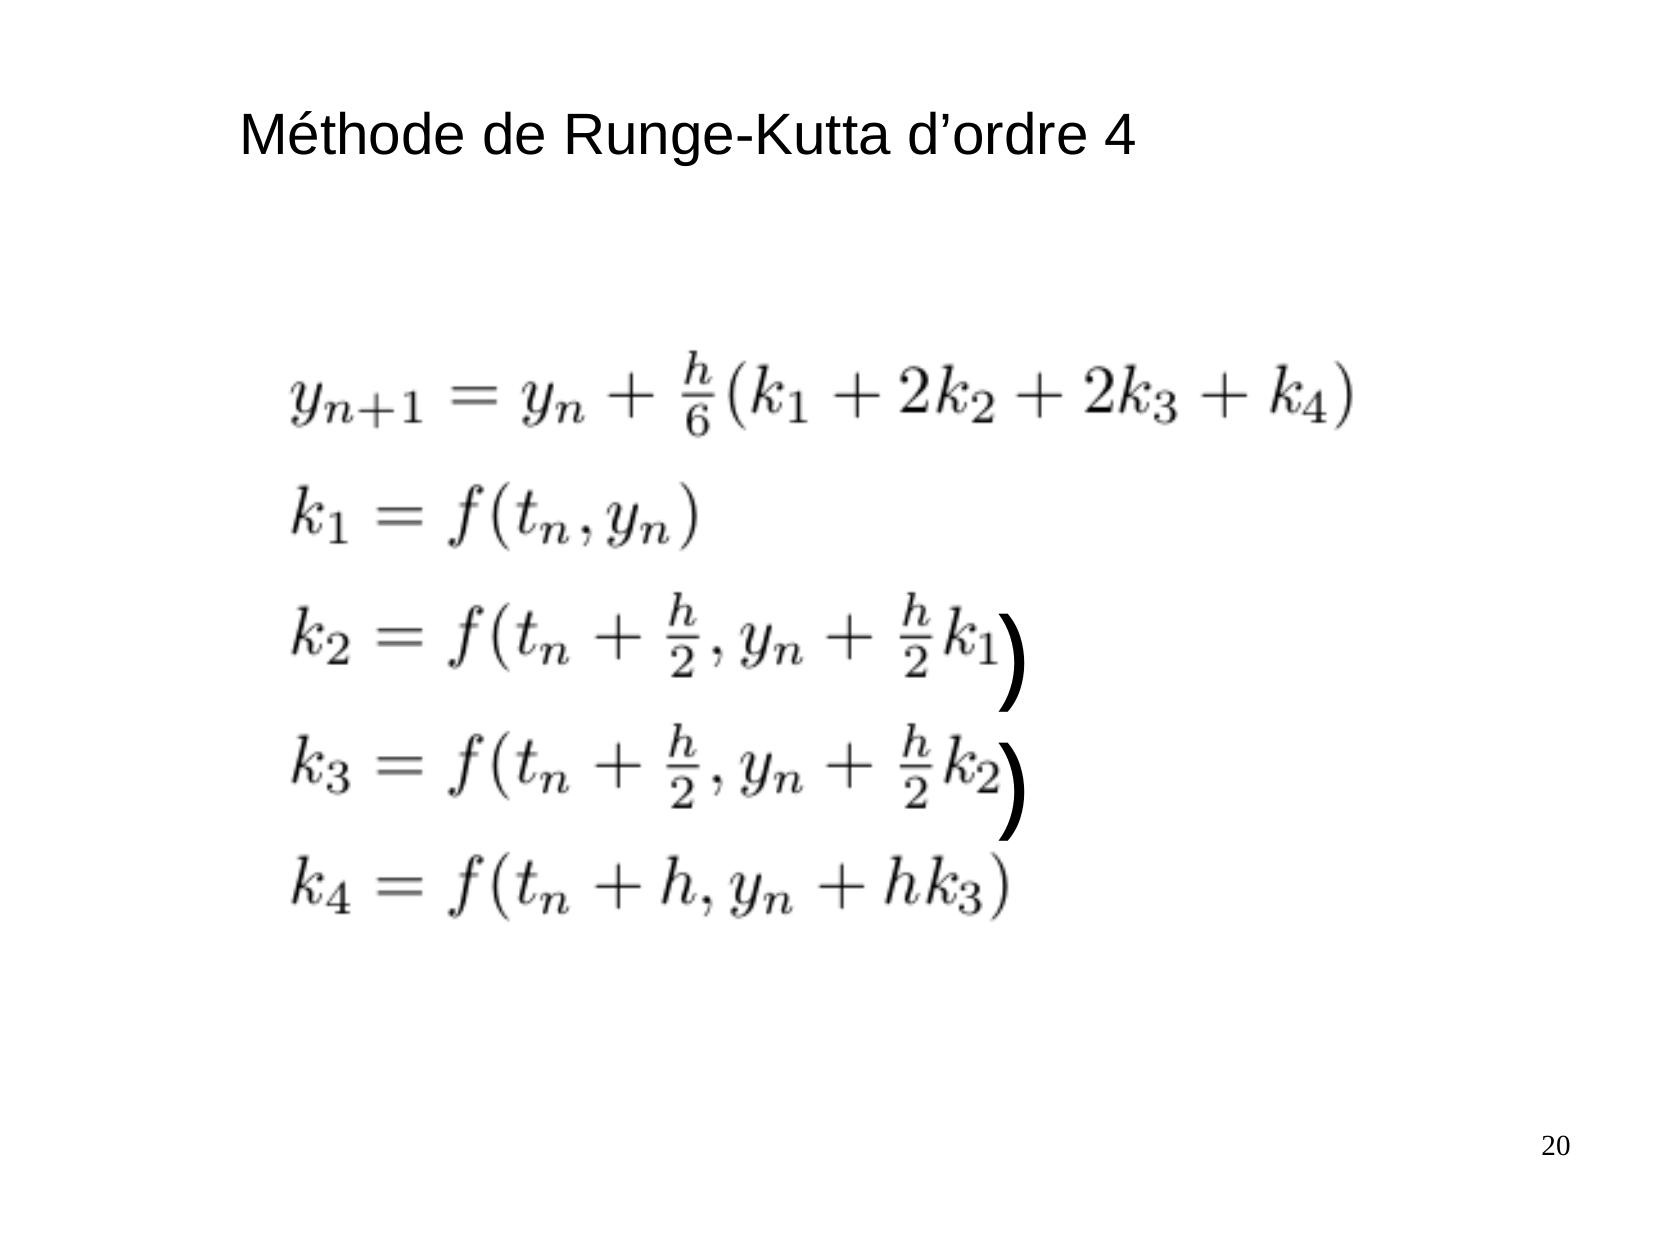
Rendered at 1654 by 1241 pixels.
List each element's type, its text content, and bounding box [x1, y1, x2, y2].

text_box ) [980, 695, 1063, 842]
text_box ) [980, 566, 1134, 713]
text_box Méthode de Runge-Kutta d’ordre 4 [224, 94, 1371, 175]
picture [238, 318, 1394, 971]
